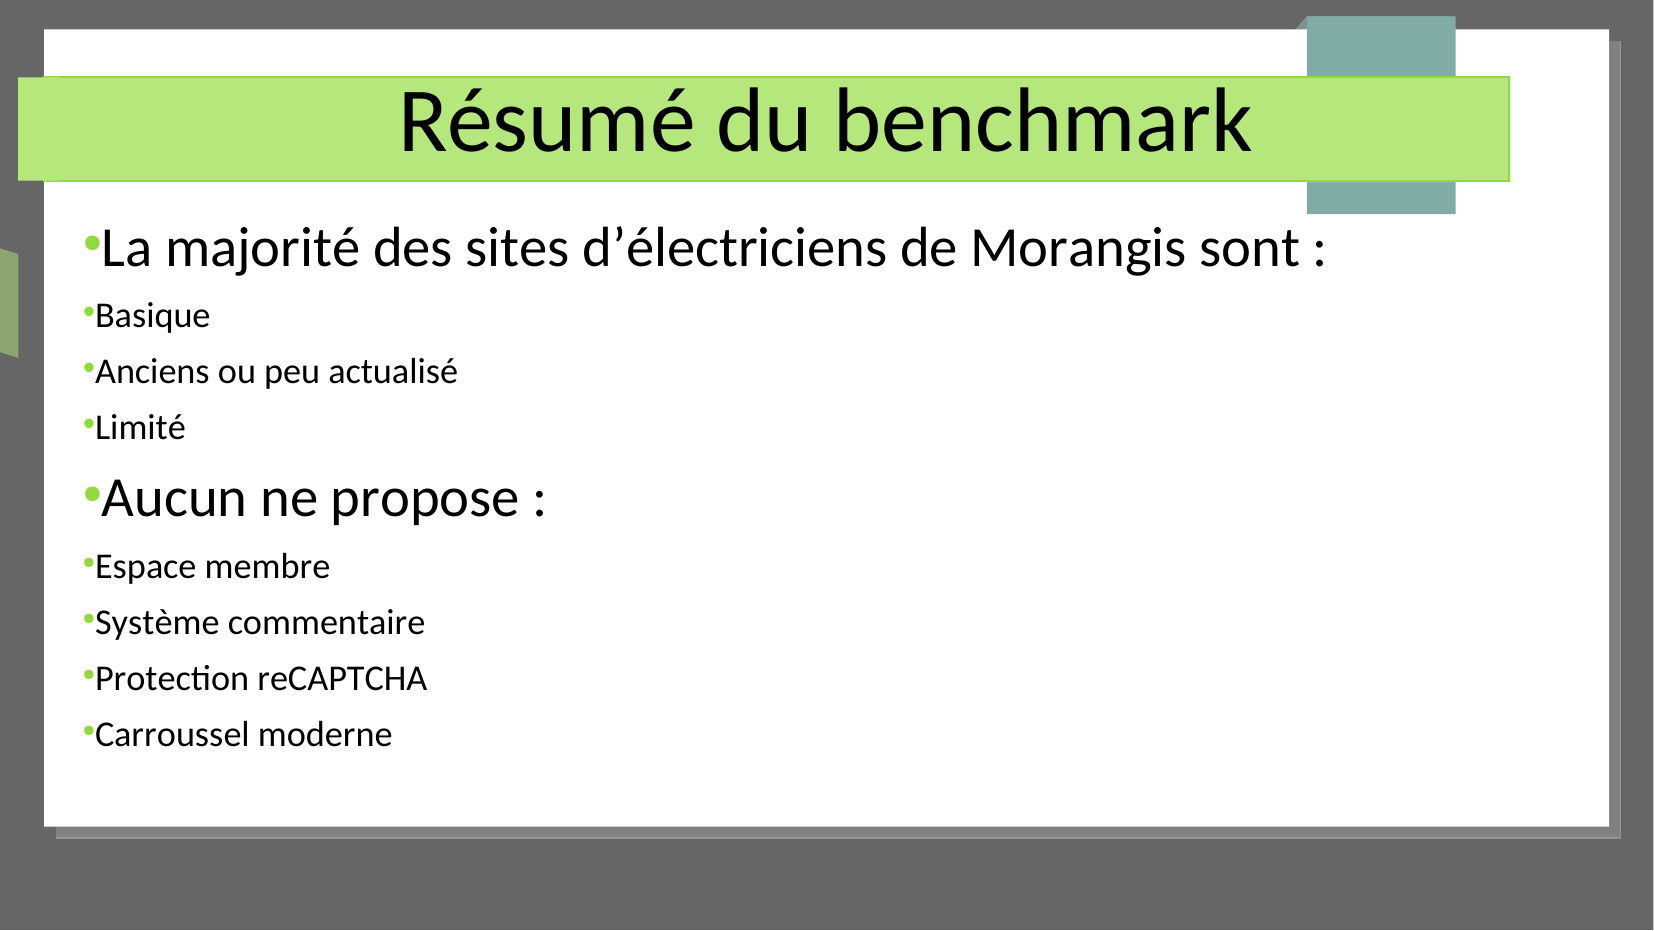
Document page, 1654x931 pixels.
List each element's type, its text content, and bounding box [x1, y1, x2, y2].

list La majorité des sites d’électriciens de Morangis sont : Basique Anciens ou peu actualisé Limité Aucun ne propose : Espace membre Système commentaire Protection reCAPTCHA Carroussel moderne [82, 217, 1571, 757]
title Résumé du benchmark [82, 37, 1571, 193]
